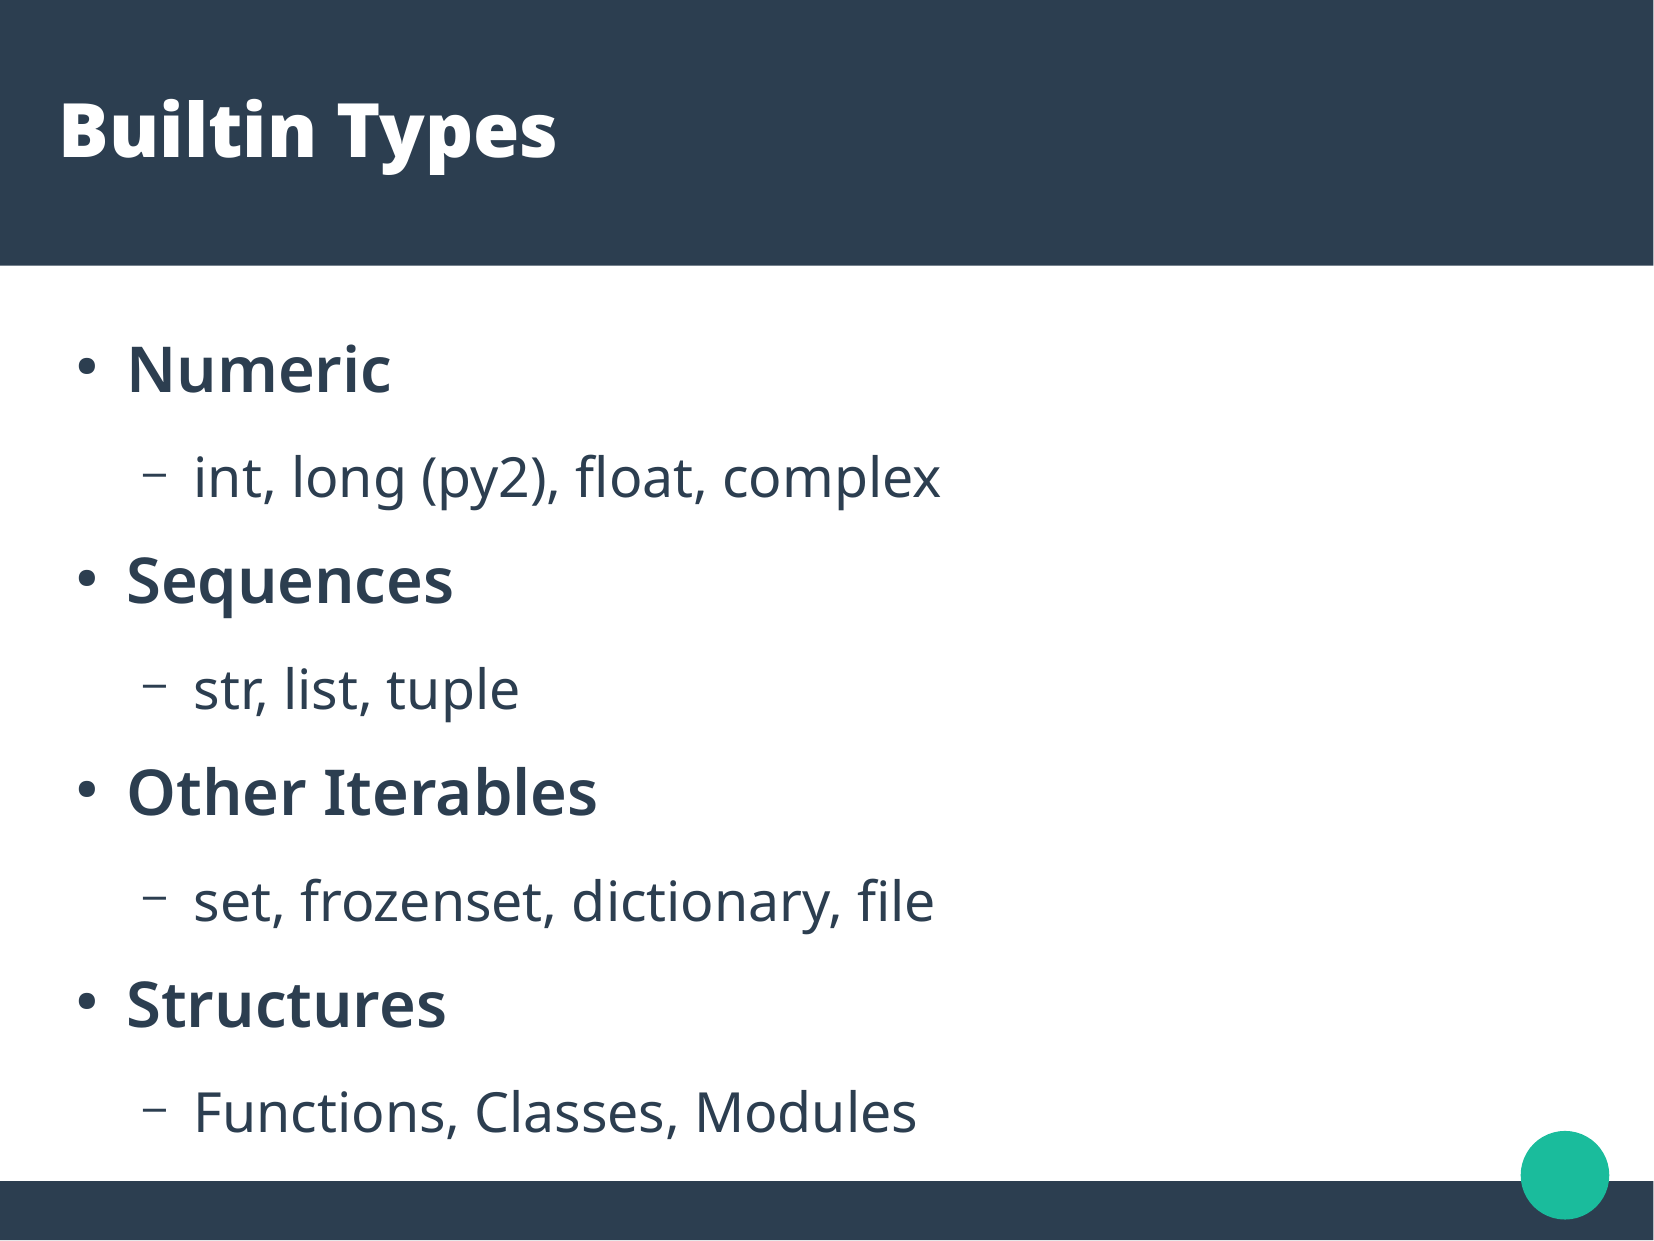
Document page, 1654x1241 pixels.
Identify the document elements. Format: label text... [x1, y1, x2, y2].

list Numeric int, long (py2), float, complex Sequences str, list, tuple Other Iterables set, frozenset, dictionary, file Structures Functions, Classes, Modules [59, 324, 1595, 1152]
title Builtin Types [59, 49, 1595, 207]
